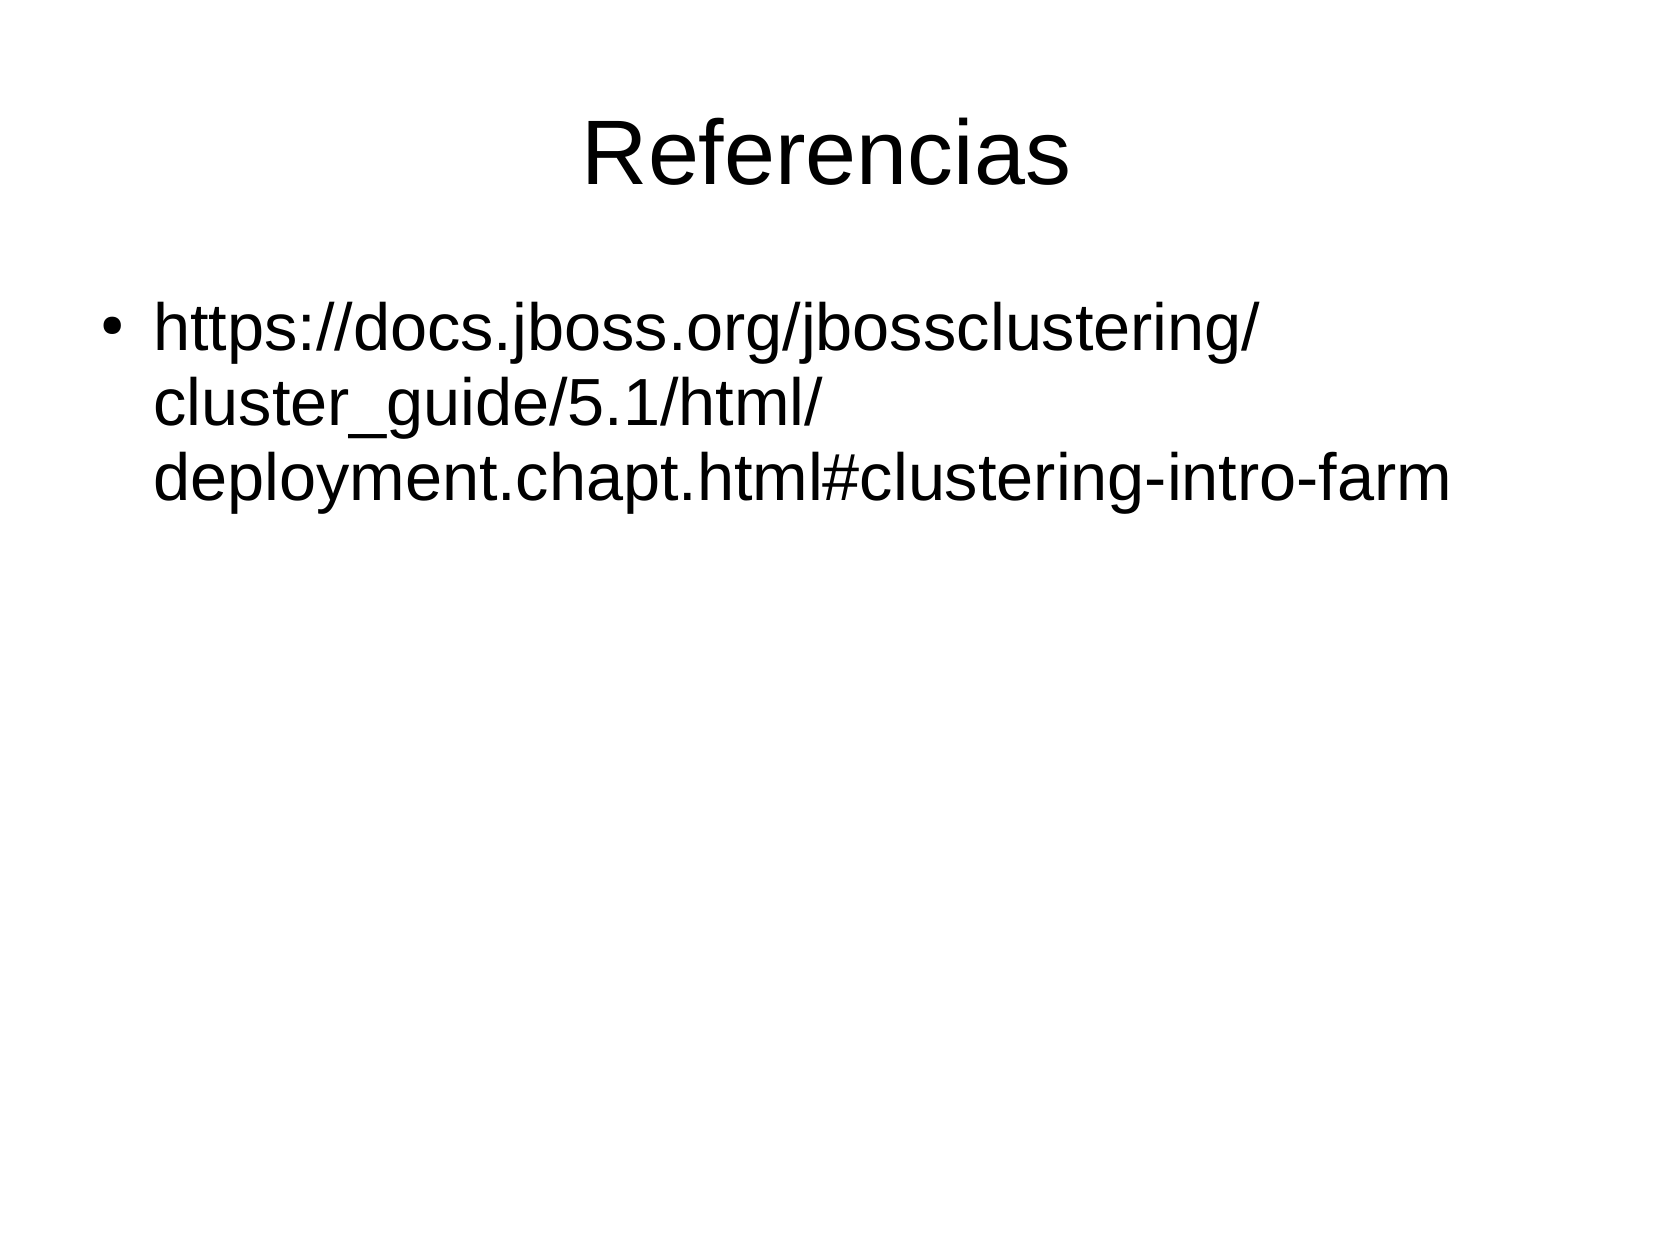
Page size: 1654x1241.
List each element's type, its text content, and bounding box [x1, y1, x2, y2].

title Referencias [82, 49, 1571, 257]
list https://docs.jboss.org/jbossclustering/cluster_guide/5.1/html/deployment.chapt.html#clustering-intro-farm [82, 290, 1571, 1010]
